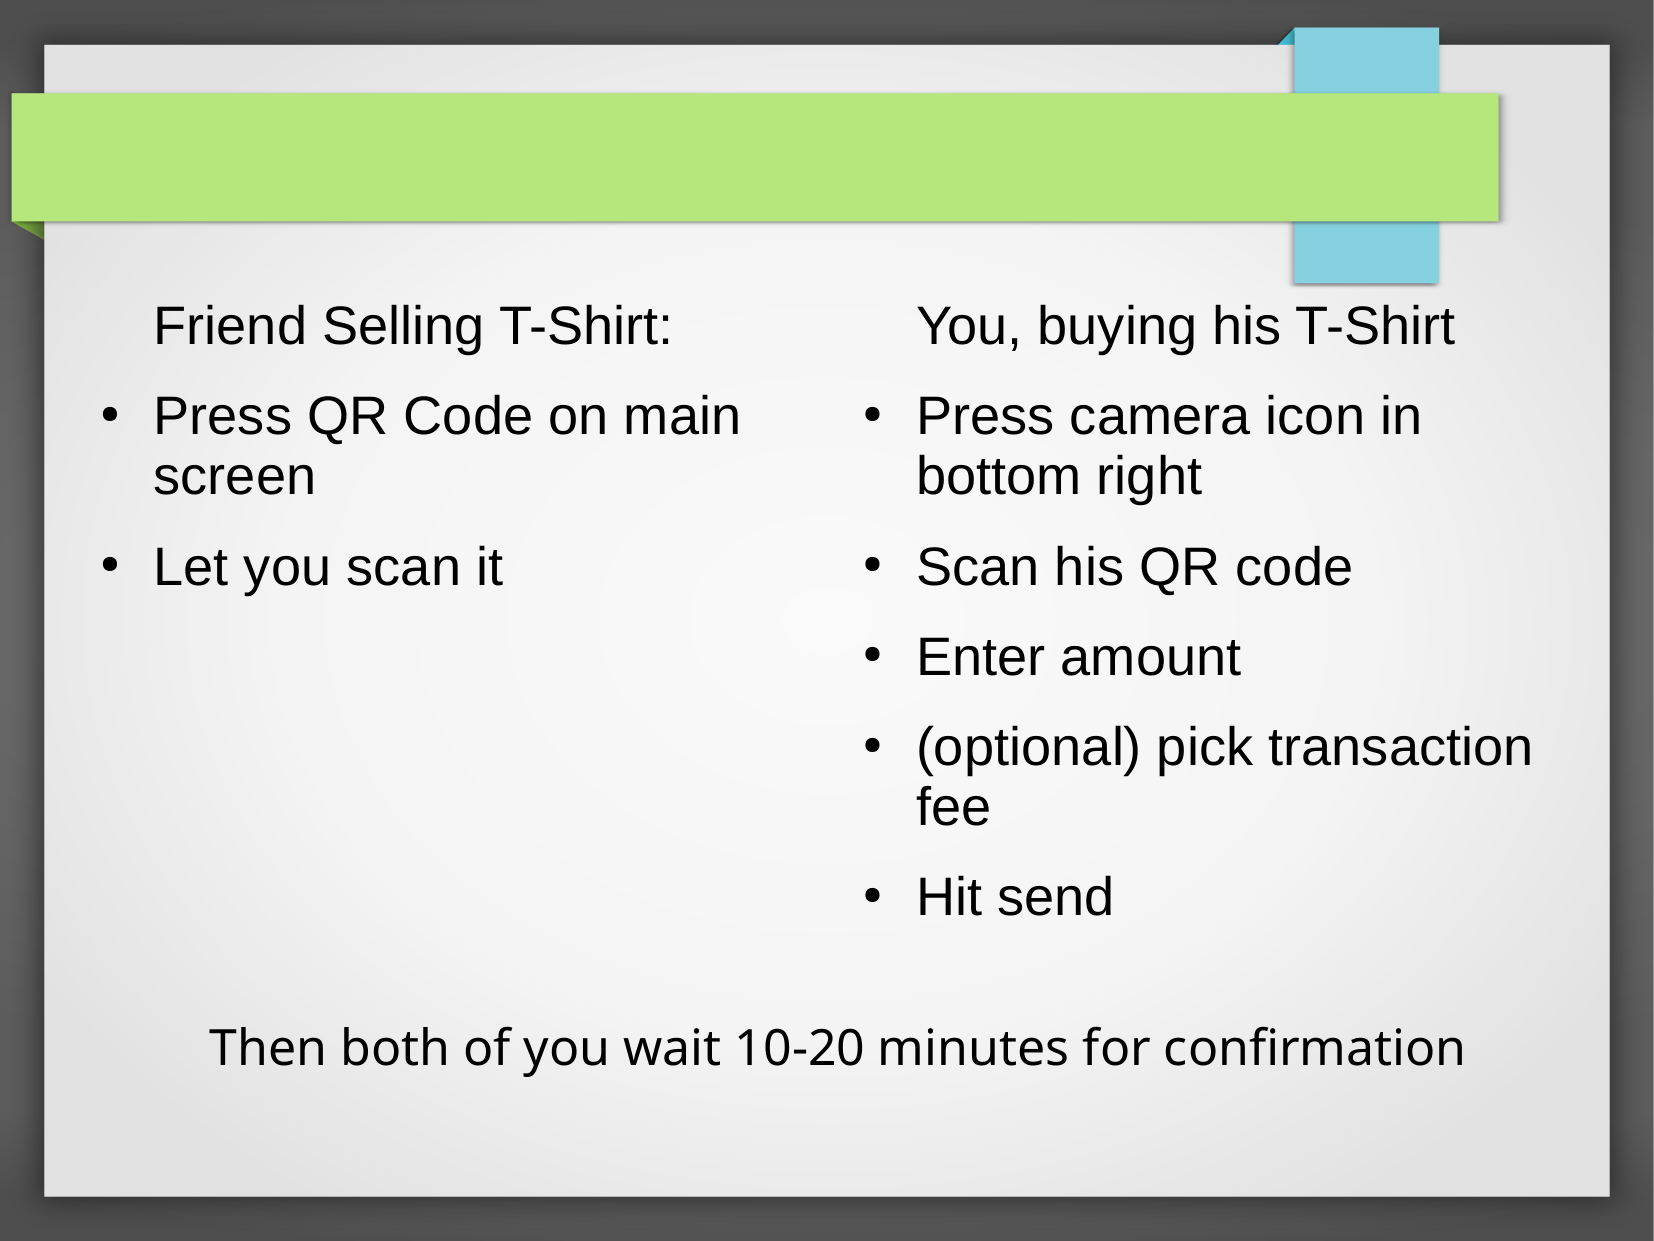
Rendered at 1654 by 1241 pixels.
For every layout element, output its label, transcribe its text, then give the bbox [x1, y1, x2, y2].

list Friend Selling T-Shirt: Press QR Code on main screen Let you scan it [82, 295, 809, 1015]
list You, buying his T-Shirt Press camera icon in bottom right Scan his QR code Enter amount (optional) pick transaction fee Hit send [845, 295, 1572, 1015]
picture [0, 0, 1654, 1241]
text_box Then both of you wait 10-20 minutes for confirmation [195, 1005, 1531, 1137]
